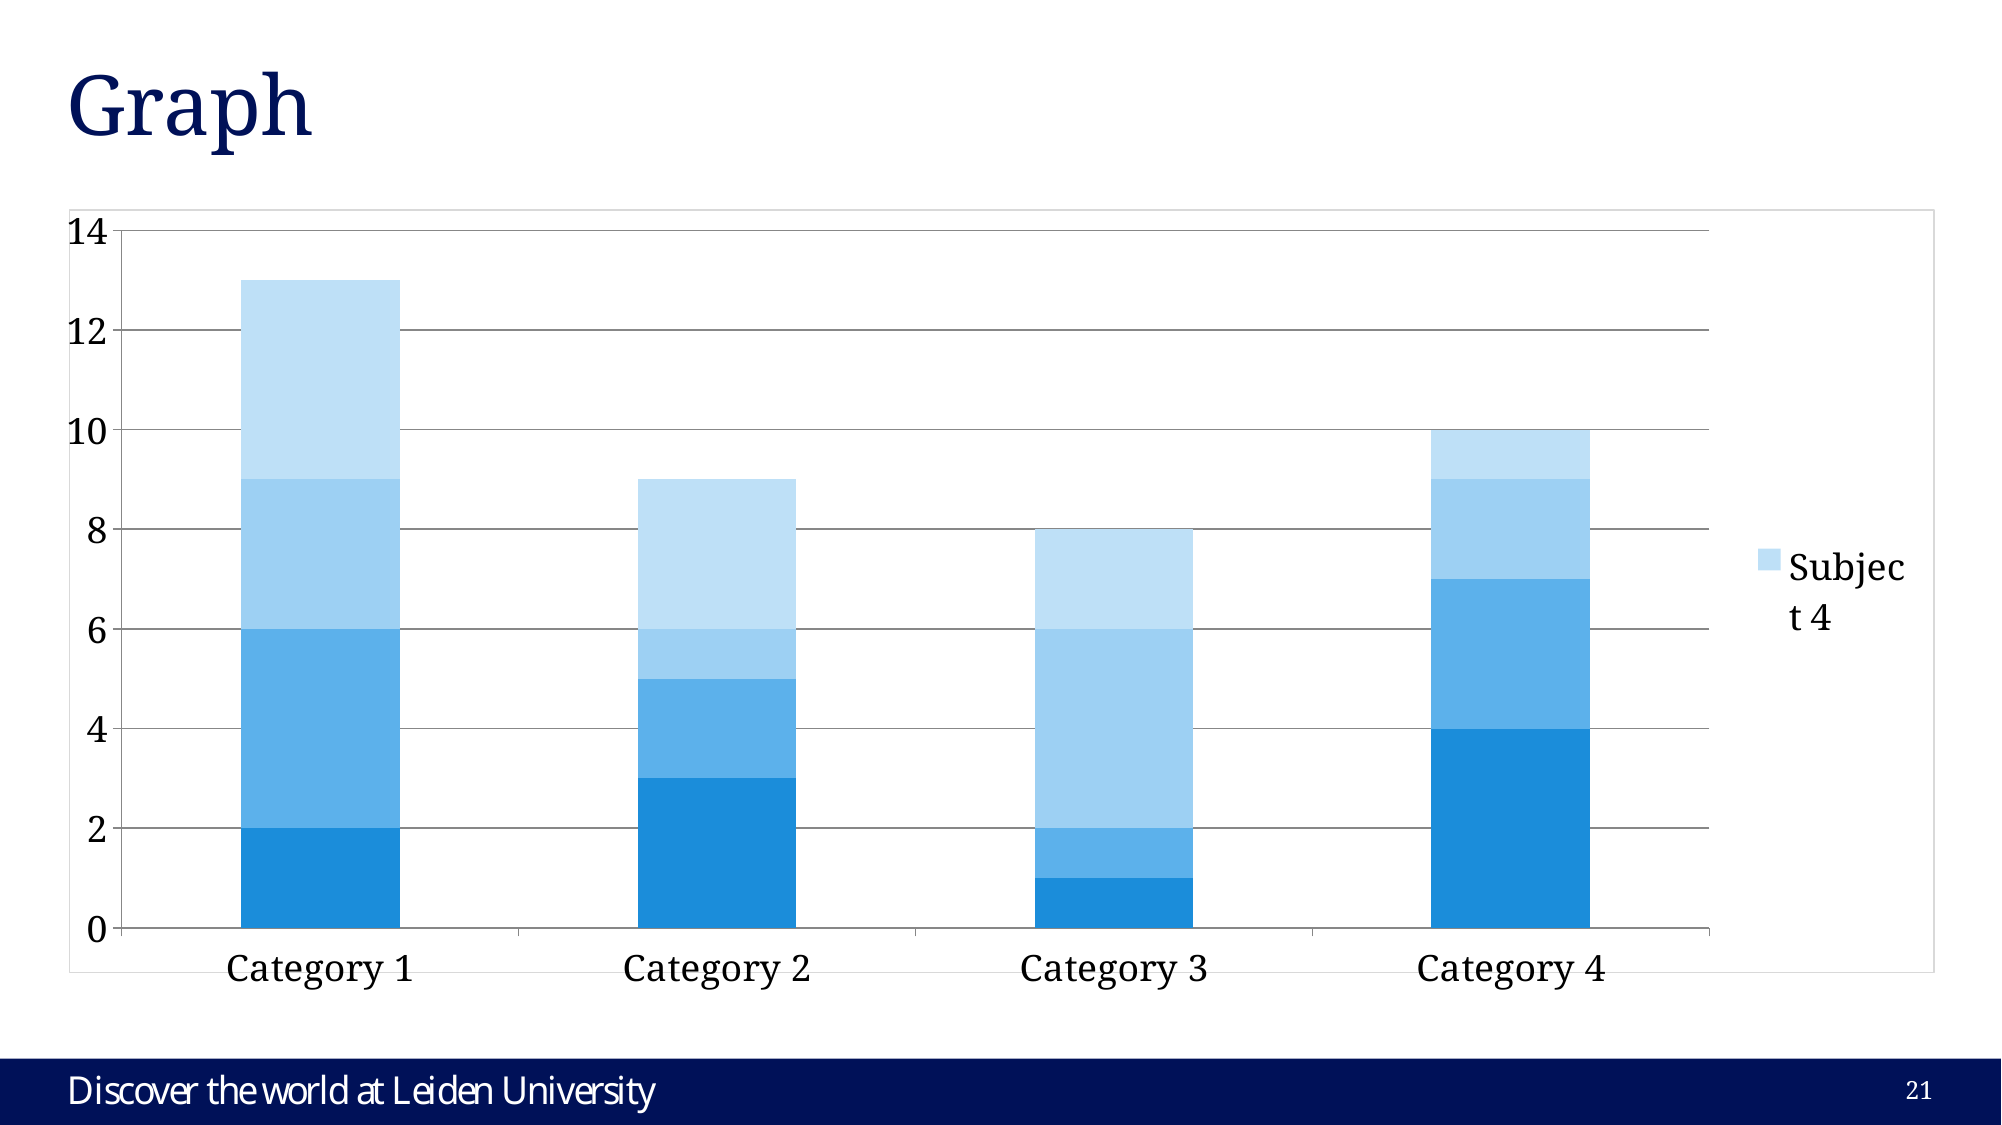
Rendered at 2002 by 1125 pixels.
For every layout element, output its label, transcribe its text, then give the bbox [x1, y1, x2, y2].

title Graph [66, 66, 1935, 138]
slide_number <number> [1498, 1061, 1949, 1122]
chart [66, 205, 1935, 993]
